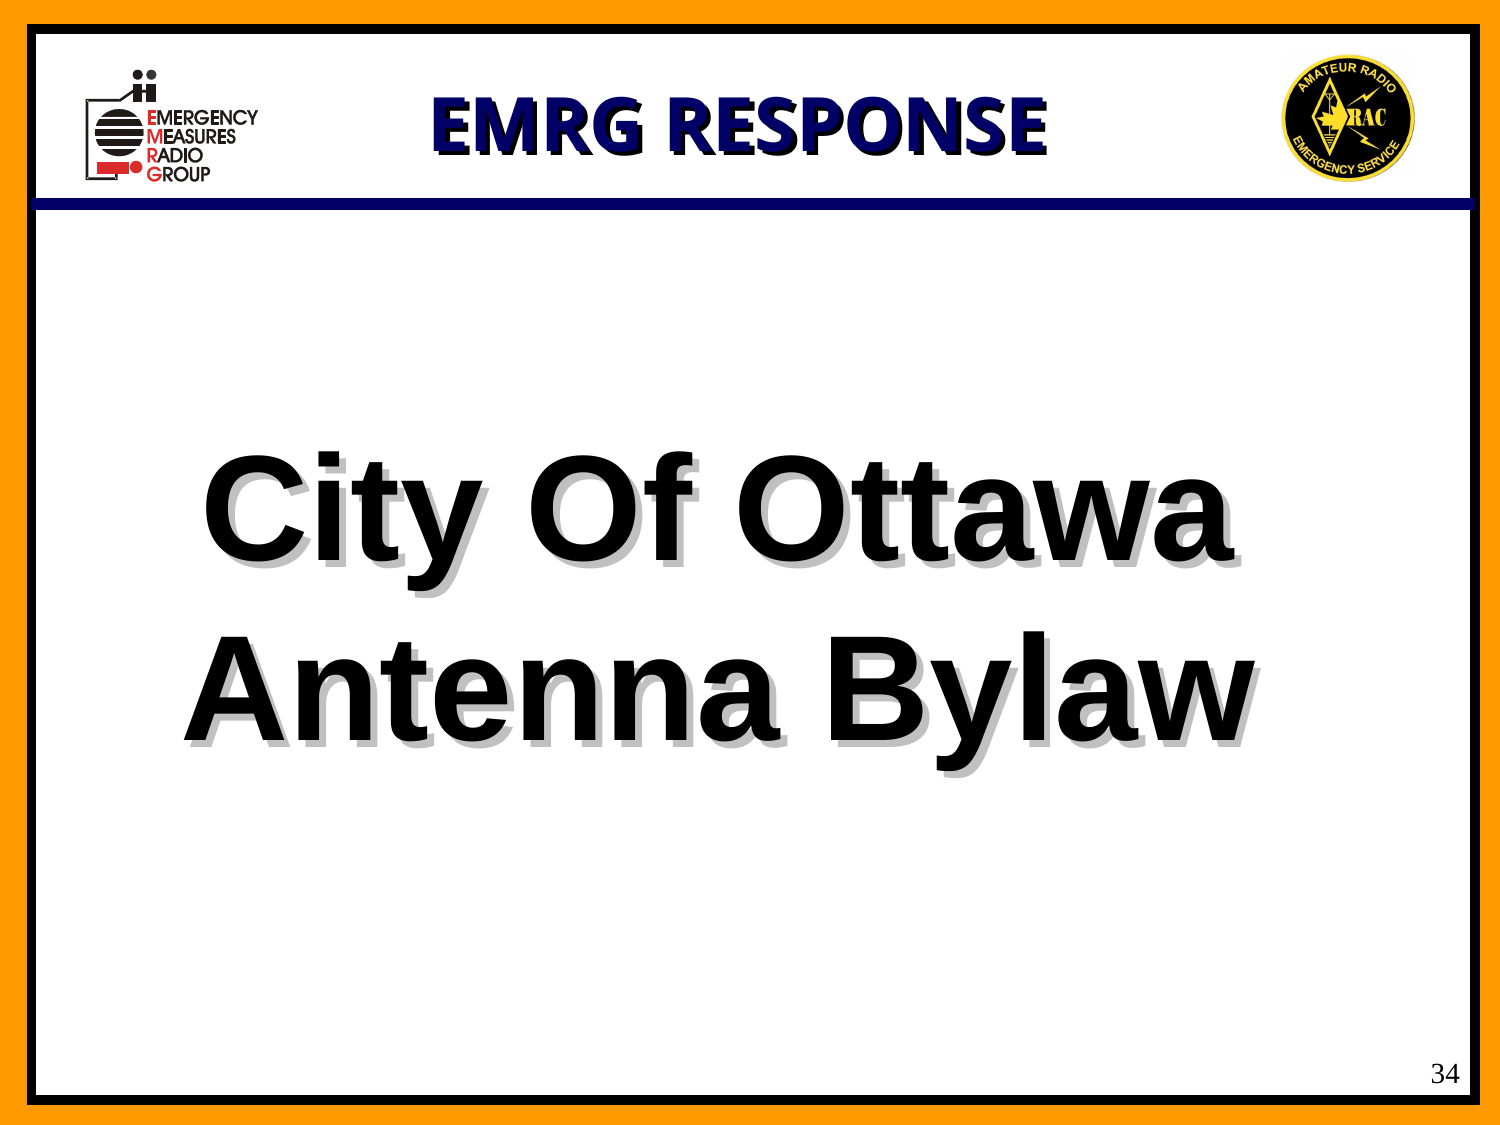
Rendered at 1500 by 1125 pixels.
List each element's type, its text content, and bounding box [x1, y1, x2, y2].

picture [1281, 54, 1415, 182]
text_box EMRG RESPONSE [251, 68, 1225, 174]
text_box City Of Ottawa Antenna Bylaw [105, 402, 1330, 779]
